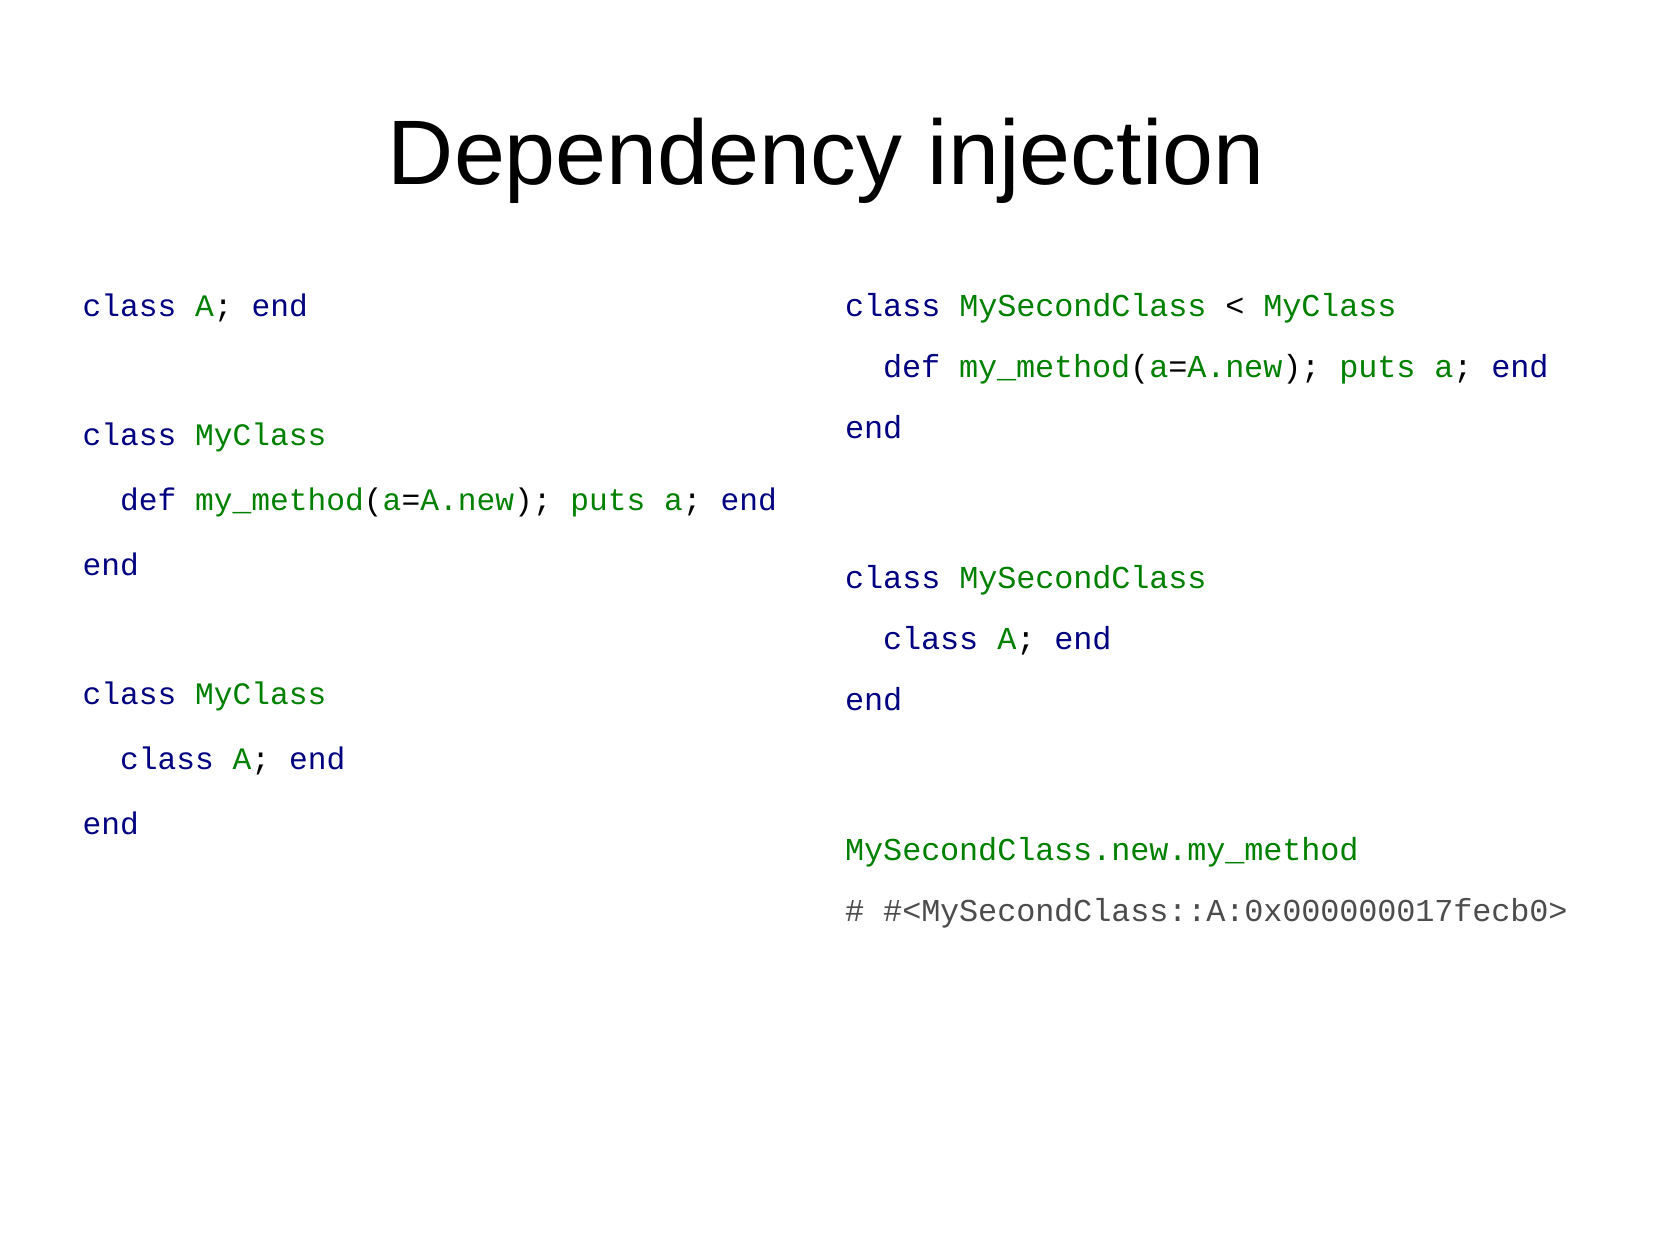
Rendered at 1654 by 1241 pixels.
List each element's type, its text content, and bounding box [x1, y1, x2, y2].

list class MySecondClass < MyClass def my_method(a=A.new); puts a; end end class MySecondClass class A; end end MySecondClass.new.my_method # #<MySecondClass::A:0x000000017fecb0> [845, 290, 1572, 1010]
title Dependency injection [82, 49, 1571, 257]
list class A; end class MyClass def my_method(a=A.new); puts a; end end class MyClass class A; end end [82, 290, 809, 1010]
